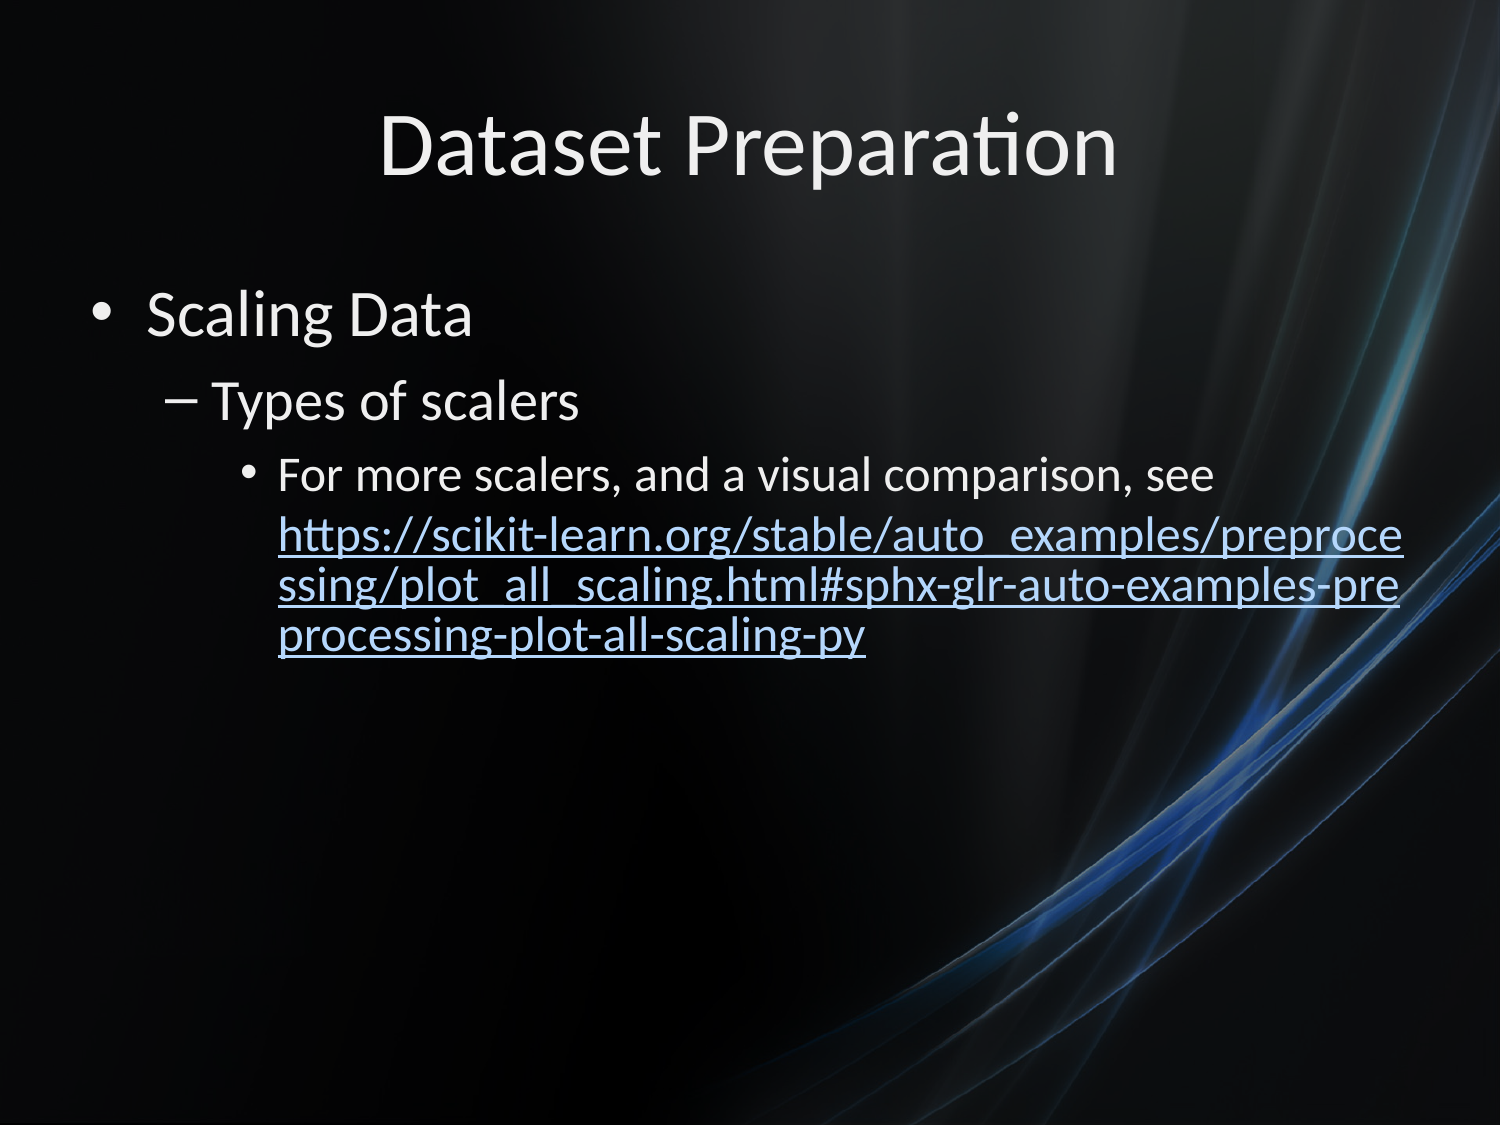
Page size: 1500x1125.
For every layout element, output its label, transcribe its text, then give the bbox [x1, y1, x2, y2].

list Scaling Data Types of scalers For more scalers, and a visual comparison, see https://scikit-learn.org/stable/auto_examples/preprocessing/plot_all_scaling.html#sphx-glr-auto-examples-preprocessing-plot-all-scaling-py [75, 262, 1425, 1005]
title Dataset Preparation [75, 45, 1425, 233]
picture [0, 0, 1500, 1125]
